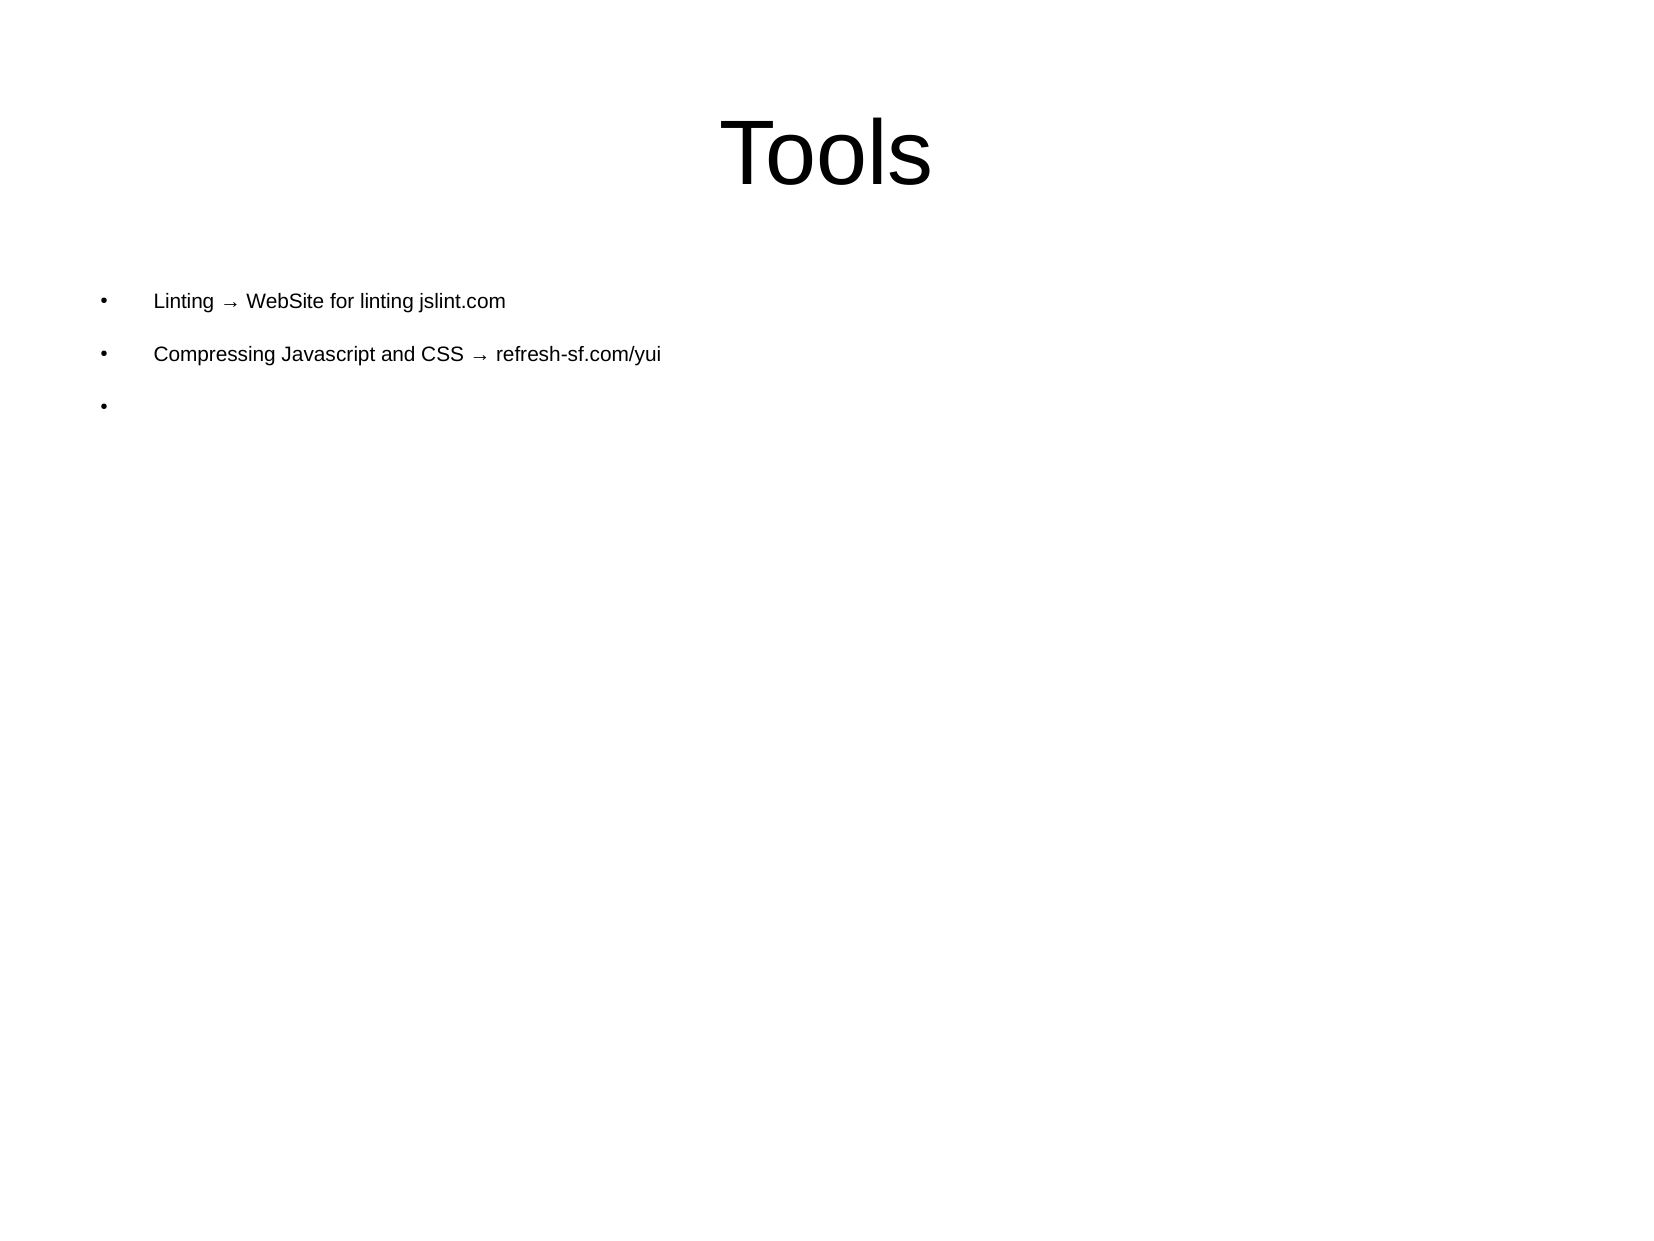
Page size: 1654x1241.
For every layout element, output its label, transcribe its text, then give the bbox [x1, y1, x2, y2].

title Tools [82, 49, 1571, 257]
list Linting → WebSite for linting jslint.com Compressing Javascript and CSS → refresh-sf.com/yui [82, 290, 1571, 1010]
